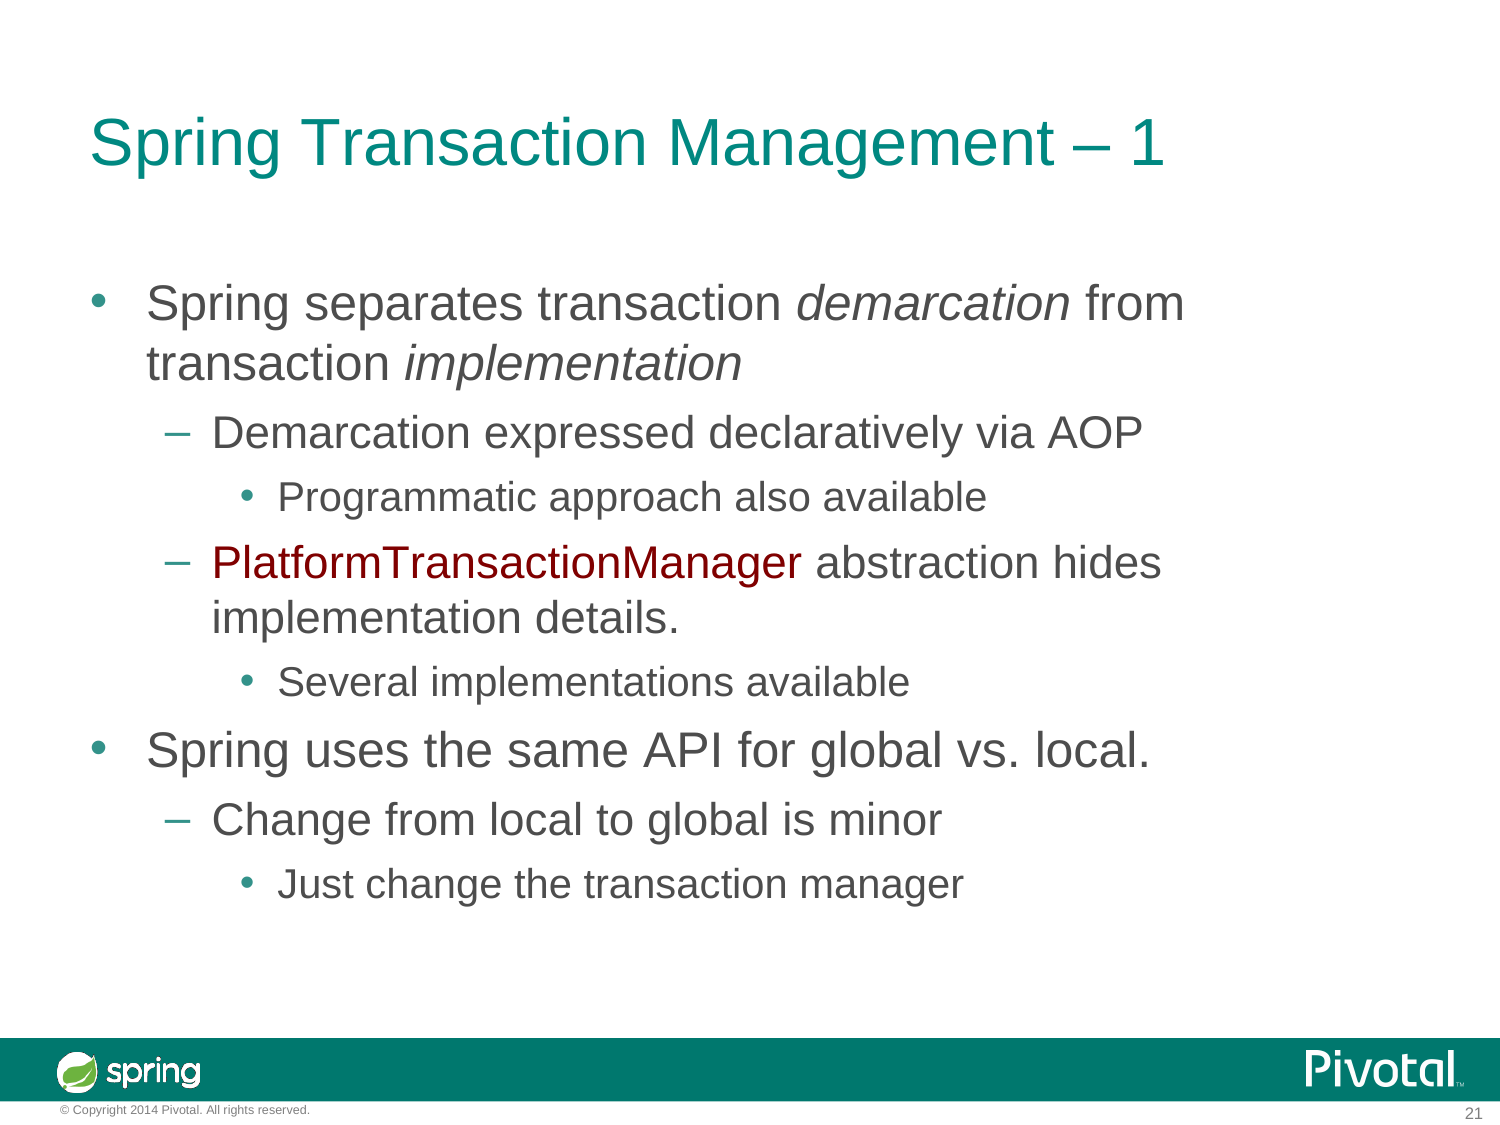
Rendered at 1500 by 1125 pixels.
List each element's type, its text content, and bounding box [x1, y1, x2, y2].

picture [1306, 1050, 1464, 1087]
title Spring Transaction Management – 1 [75, 91, 1426, 187]
picture [32, 1041, 210, 1103]
list Spring separates transaction demarcation from transaction implementation Demarcation expressed declaratively via AOP Programmatic approach also available PlatformTransactionManager abstraction hides implementation details. Several implementations available Spring uses the same API for global vs. local. Change from local to global is minor Just change the transaction manager [75, 262, 1426, 1006]
